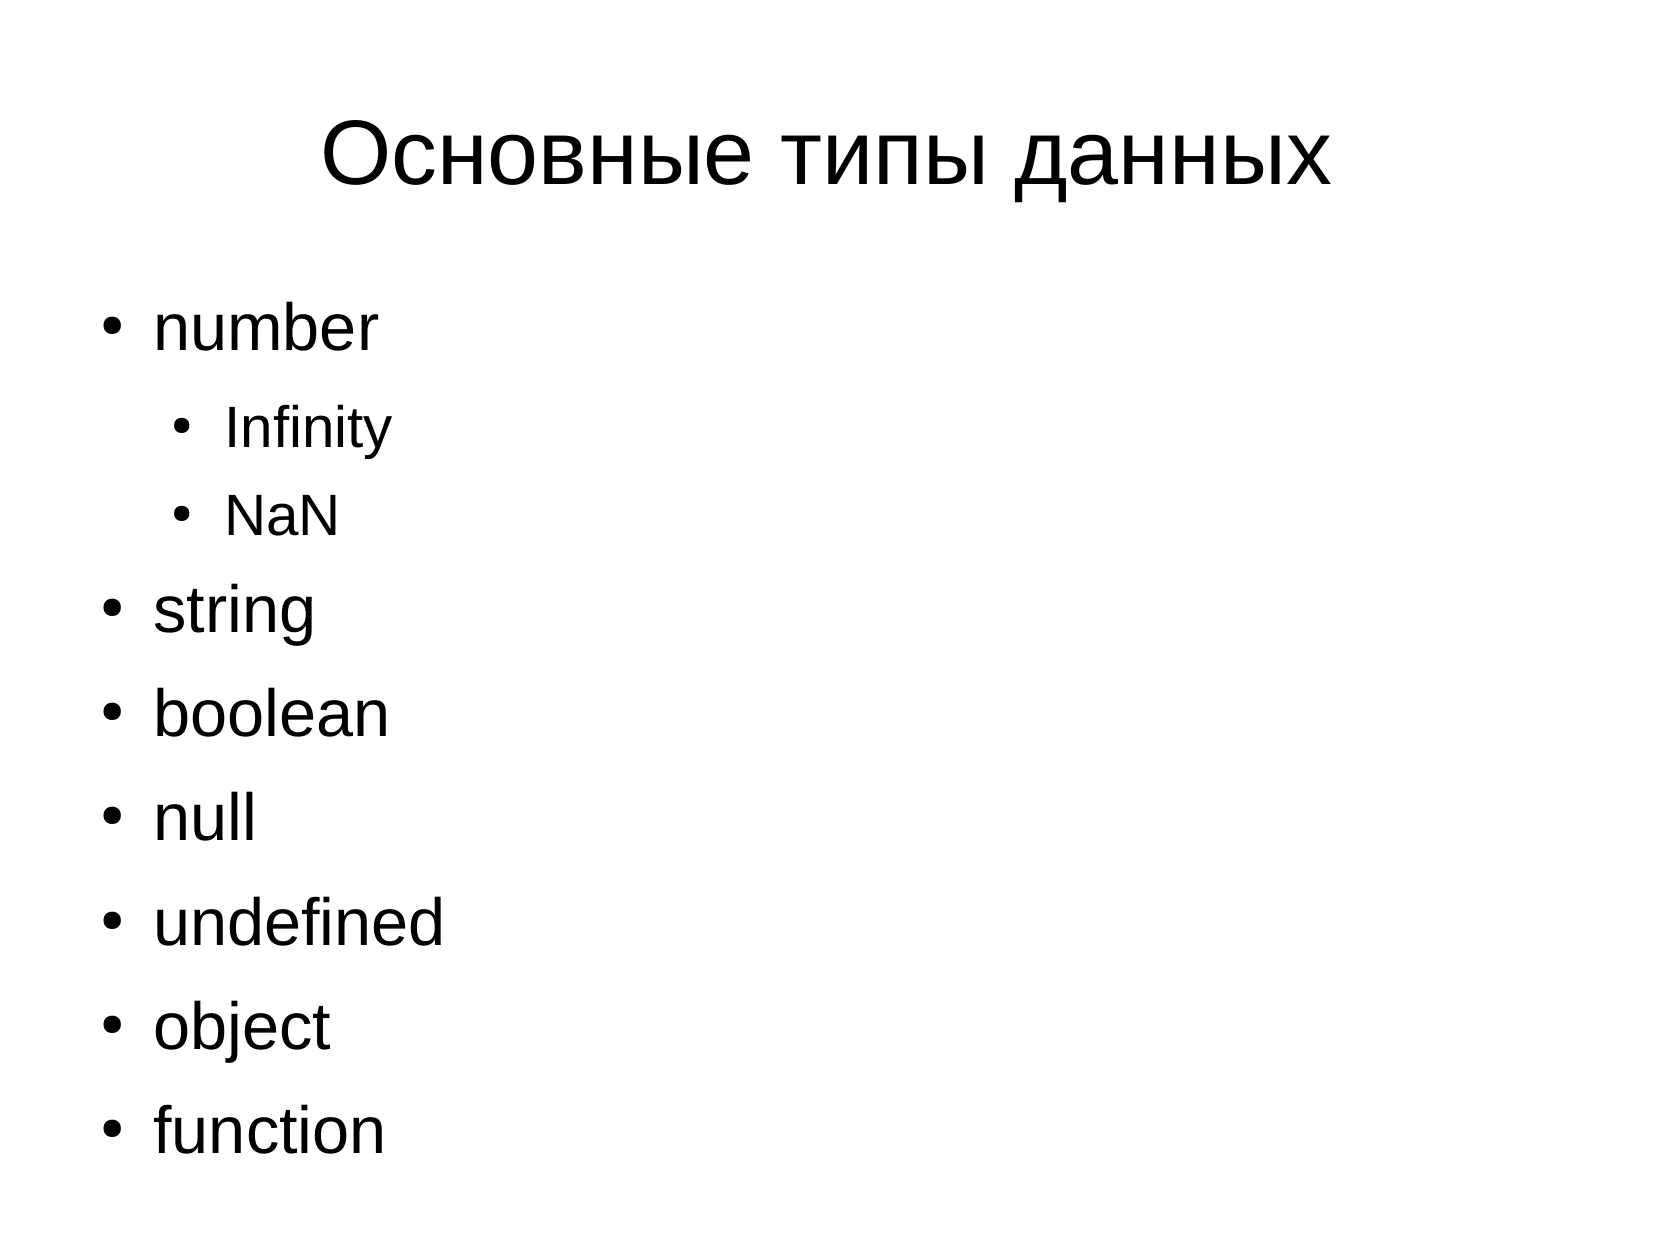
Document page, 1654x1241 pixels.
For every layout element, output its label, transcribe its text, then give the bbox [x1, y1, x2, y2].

title Основные типы данных [82, 49, 1571, 257]
list number Infinity NaN string boolean null undefined object function [82, 290, 1571, 1168]
